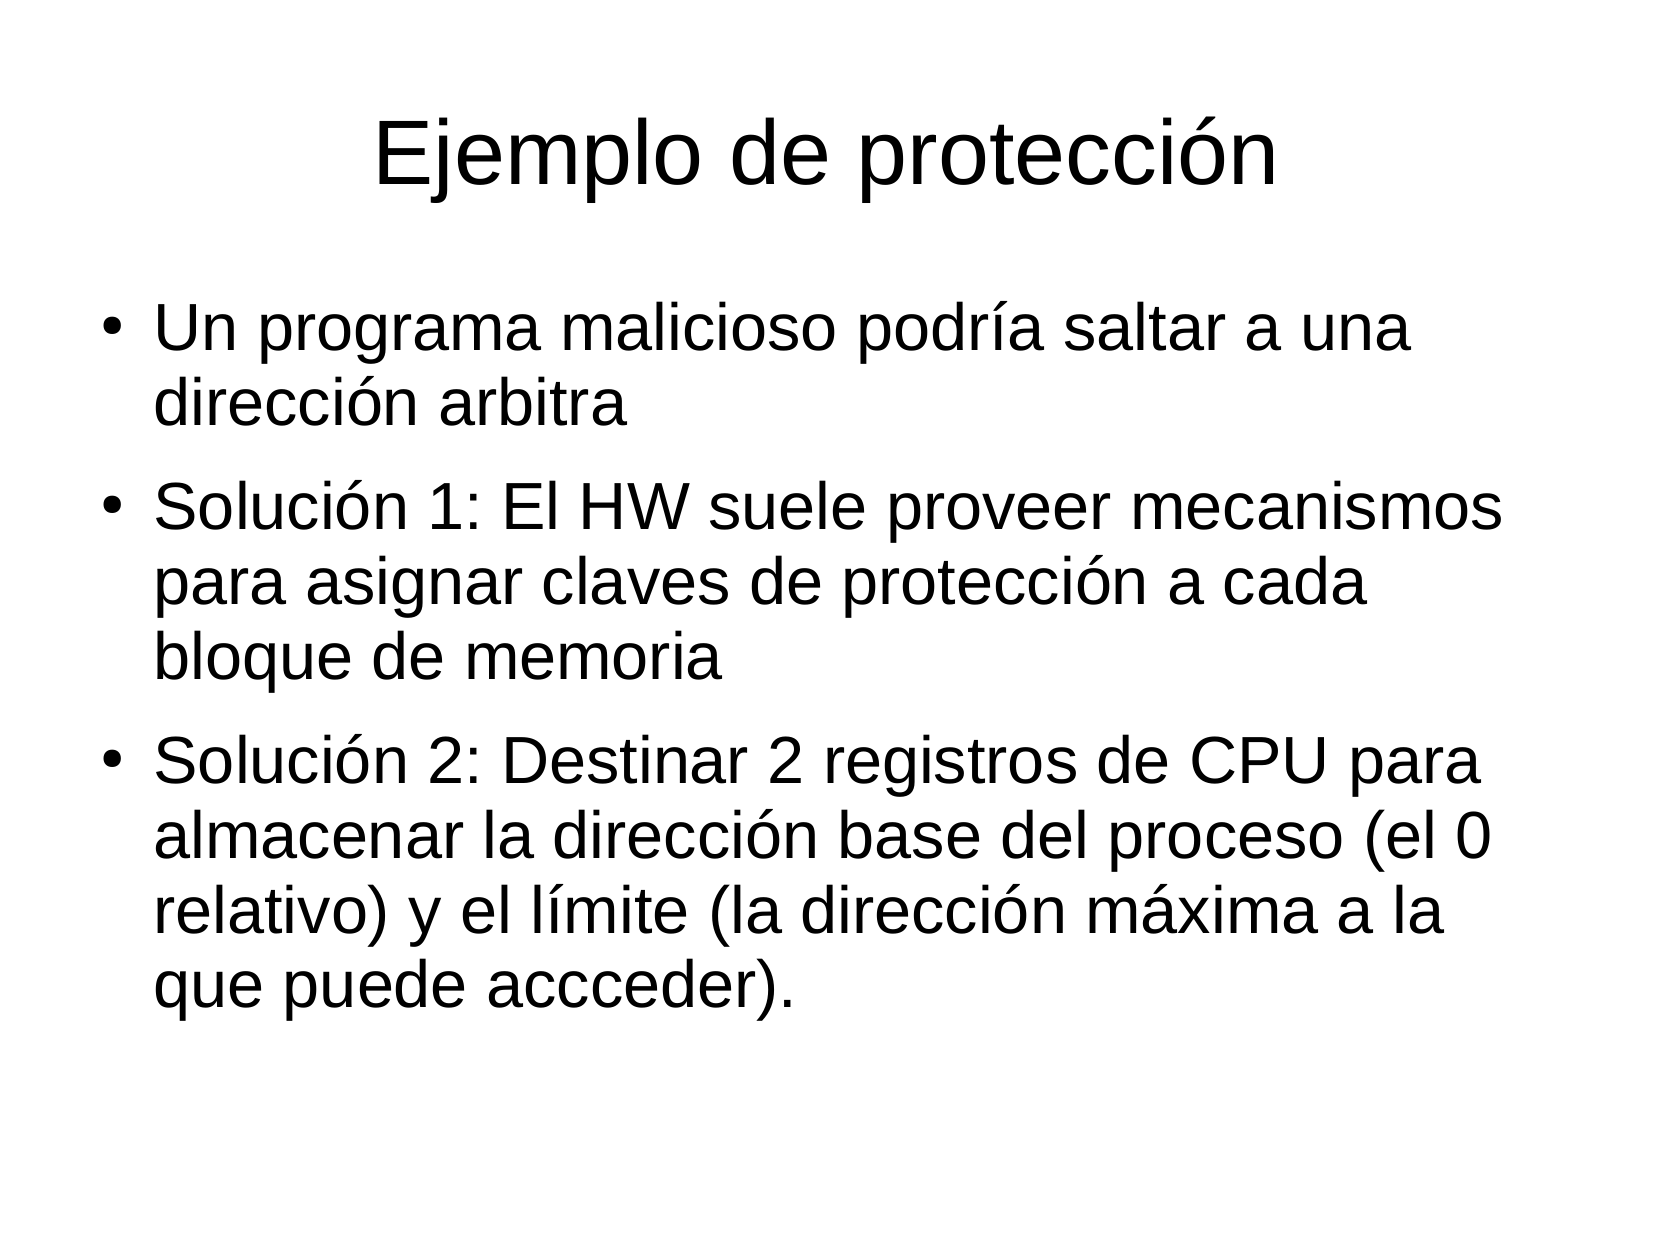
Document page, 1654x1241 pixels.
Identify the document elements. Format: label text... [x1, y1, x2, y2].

title Ejemplo de protección [82, 49, 1571, 257]
list Un programa malicioso podría saltar a una dirección arbitra Solución 1: El HW suele proveer mecanismos para asignar claves de protección a cada bloque de memoria Solución 2: Destinar 2 registros de CPU para almacenar la dirección base del proceso (el 0 relativo) y el límite (la dirección máxima a la que puede accceder). [82, 290, 1571, 1109]
